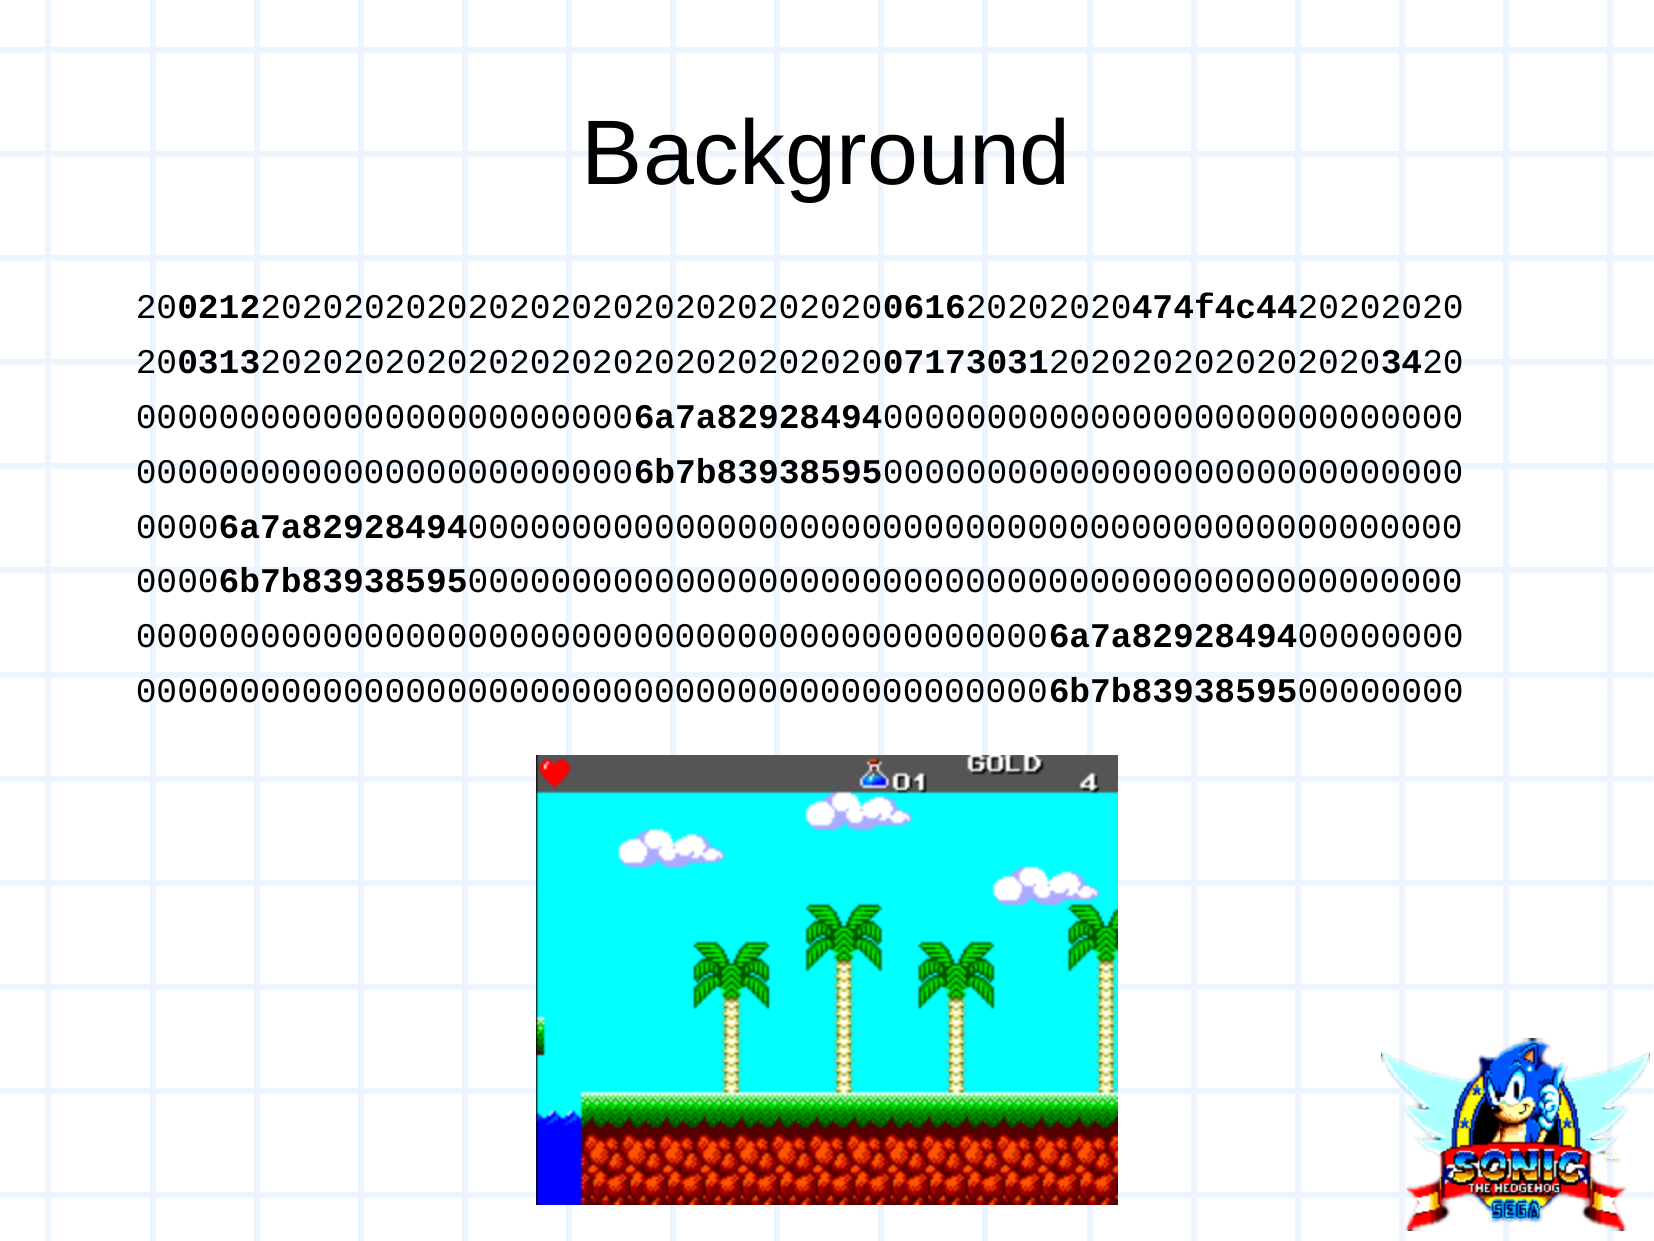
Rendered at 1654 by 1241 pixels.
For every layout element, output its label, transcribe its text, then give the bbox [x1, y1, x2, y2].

list 200212202020202020202020202020202020061620202020474f4c4420202020 2003132020202020202020202020202020200717303120202020202020203420 0000000000000000000000006a7a829284940000000000000000000000000000 0000000000000000000000006b7b839385950000000000000000000000000000 00006a7a82928494000000000000000000000000000000000000000000000000 00006b7b83938595000000000000000000000000000000000000000000000000 000000000000000000000000000000000000000000006a7a8292849400000000 000000000000000000000000000000000000000000006b7b8393859500000000 [135, 289, 1518, 721]
title Background [82, 49, 1571, 257]
picture [0, 0, 1654, 1241]
